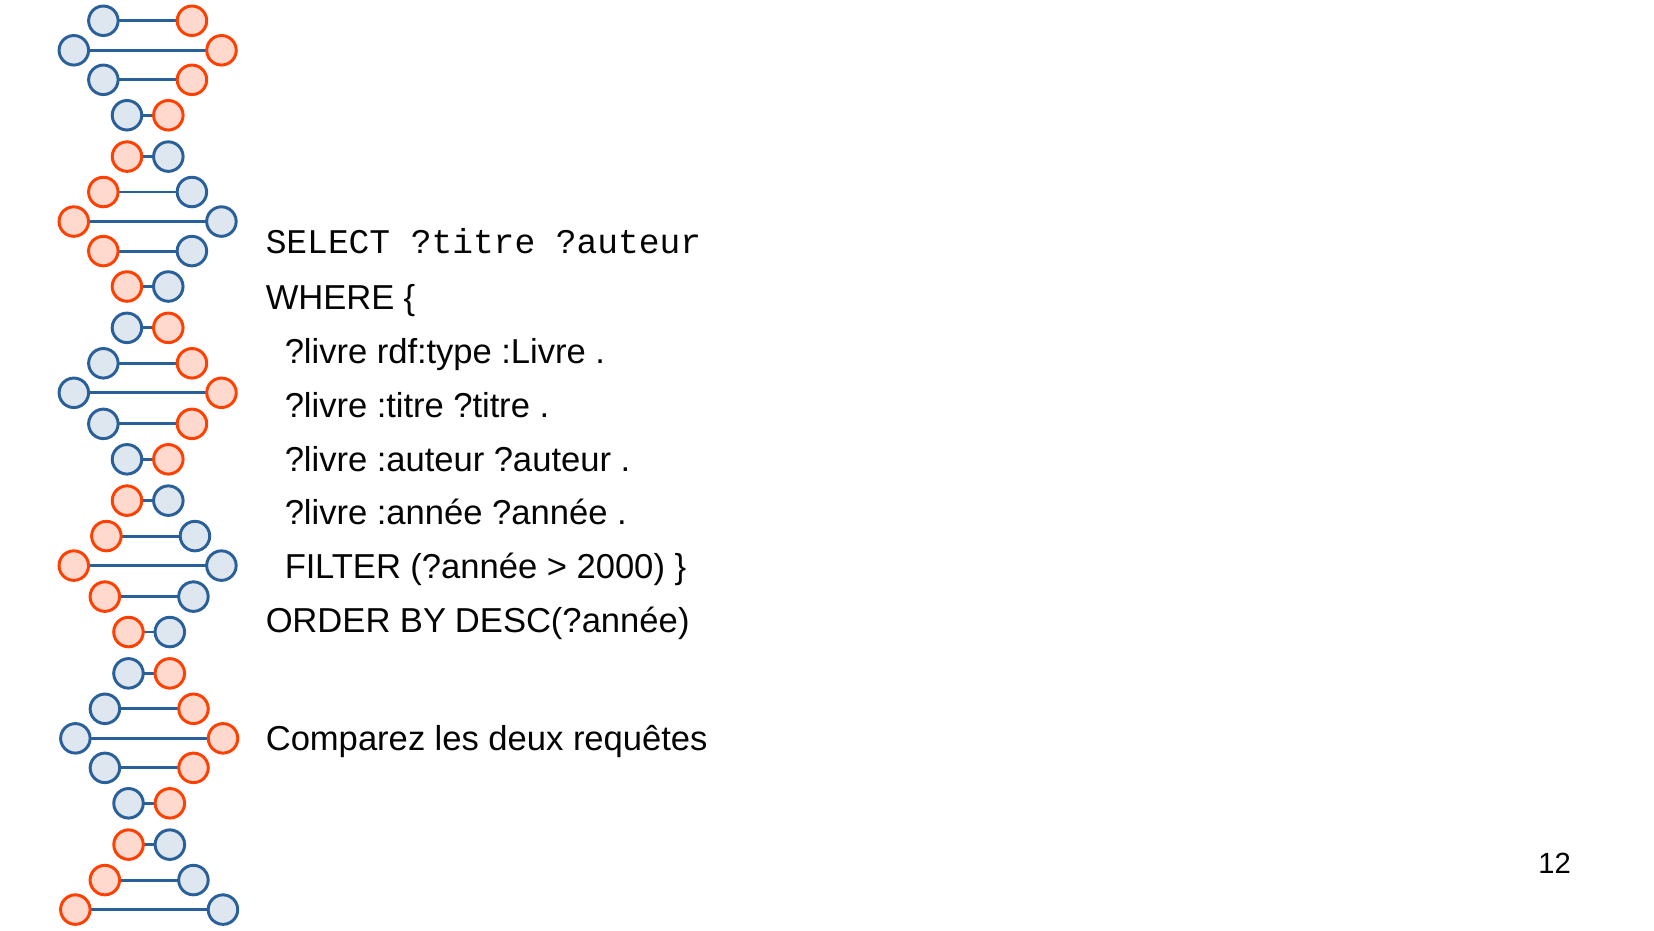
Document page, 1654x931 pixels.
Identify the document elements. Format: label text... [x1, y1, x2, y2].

list SELECT ?titre ?auteur WHERE { ?livre rdf:type :Livre . ?livre :titre ?titre . ?livre :auteur ?auteur . ?livre :année ?année . FILTER (?année > 2000) } ORDER BY DESC(?année) Comparez les deux requêtes [265, 224, 1595, 764]
